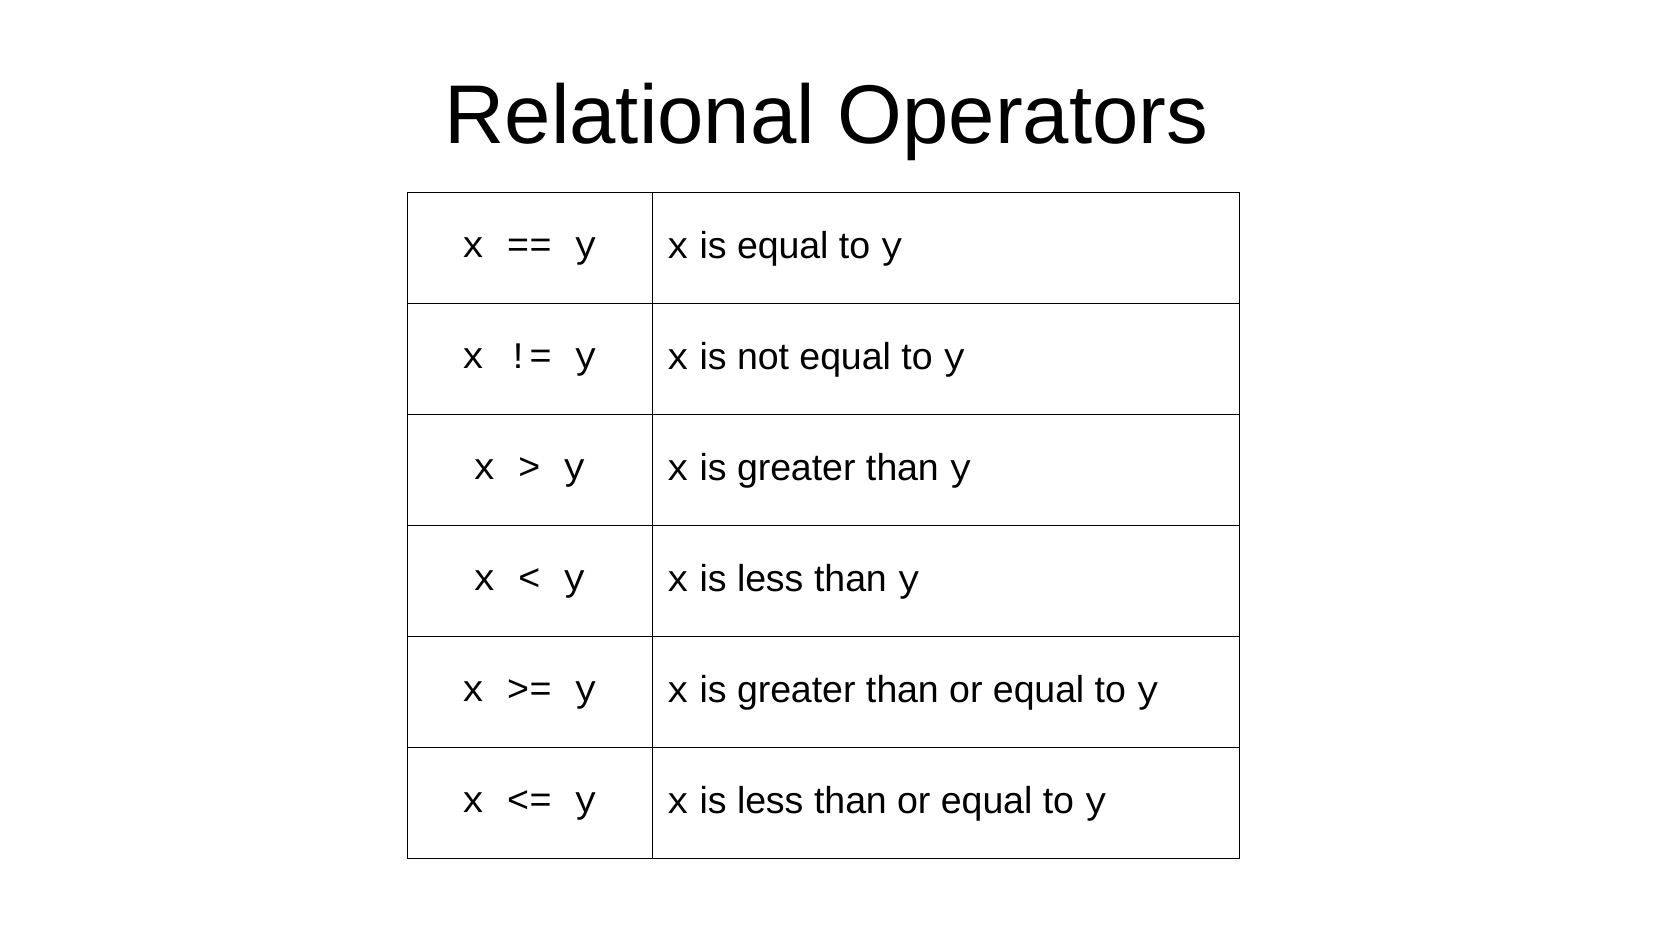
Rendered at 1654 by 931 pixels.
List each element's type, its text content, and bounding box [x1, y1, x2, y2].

table_header x == y [408, 193, 652, 303]
table_cell x <= y [408, 748, 652, 858]
title Relational Operators [82, 37, 1571, 193]
table_cell x is less than or equal to y [653, 748, 1239, 858]
table_cell x > y [408, 415, 652, 525]
table_cell x is not equal to y [653, 304, 1239, 414]
table_header x is equal to y [653, 193, 1239, 303]
table_cell x is less than y [653, 526, 1239, 636]
table_cell x < y [408, 526, 652, 636]
table_cell x is greater than or equal to y [653, 637, 1239, 747]
table_cell x is greater than y [653, 415, 1239, 525]
table_cell x >= y [408, 637, 652, 747]
table_cell x != y [408, 304, 652, 414]
